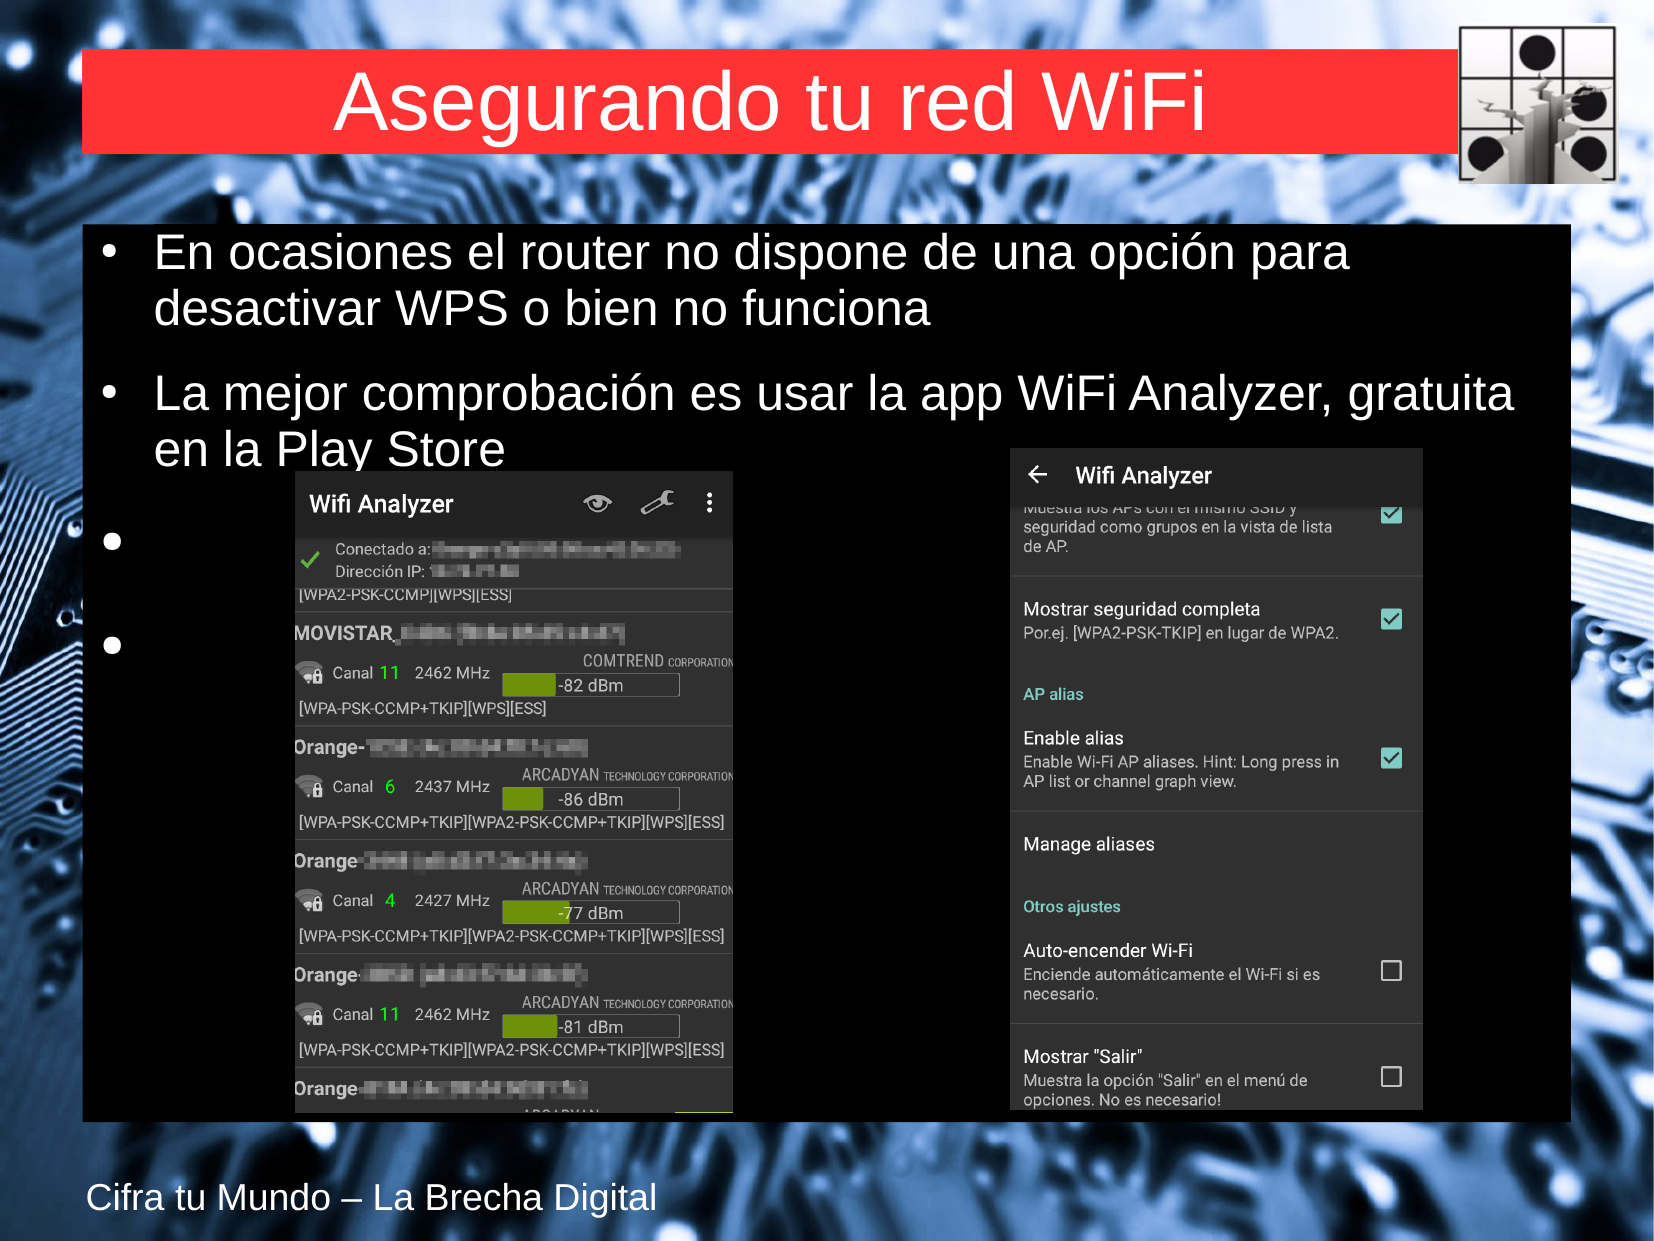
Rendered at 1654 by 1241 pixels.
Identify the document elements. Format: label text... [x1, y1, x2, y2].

title Asegurando tu red WiFi [82, 49, 1458, 155]
list En ocasiones el router no dispone de una opción para desactivar WPS o bien no funciona La mejor comprobación es usar la app WiFi Analyzer, gratuita en la Play Store [82, 224, 1571, 1123]
text_box Cifra tu Mundo – La Brecha Digital [70, 1169, 1453, 1226]
picture [0, 0, 1654, 1241]
